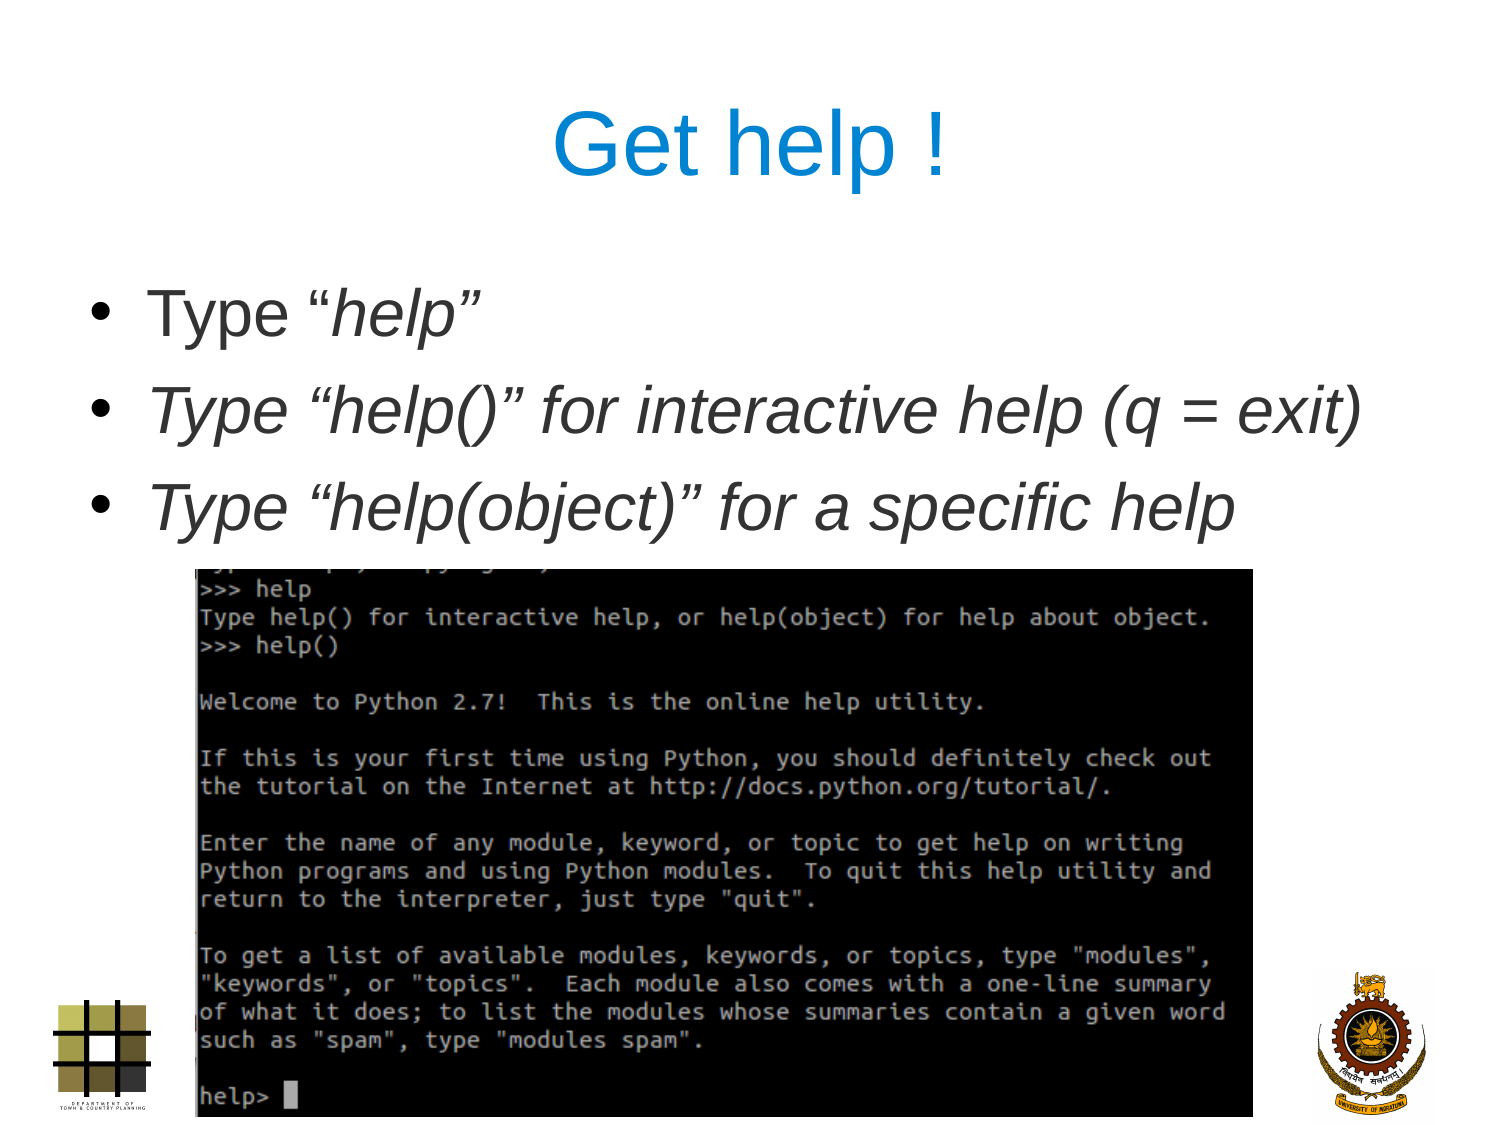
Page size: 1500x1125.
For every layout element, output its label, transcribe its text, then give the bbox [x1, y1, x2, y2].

picture [195, 569, 1253, 1117]
picture [53, 1000, 151, 1110]
title Get help ! [75, 45, 1426, 233]
list Type “help” Type “help()” for interactive help (q = exit) Type “help(object)” for a specific help [75, 262, 1426, 916]
picture [1312, 966, 1435, 1125]
